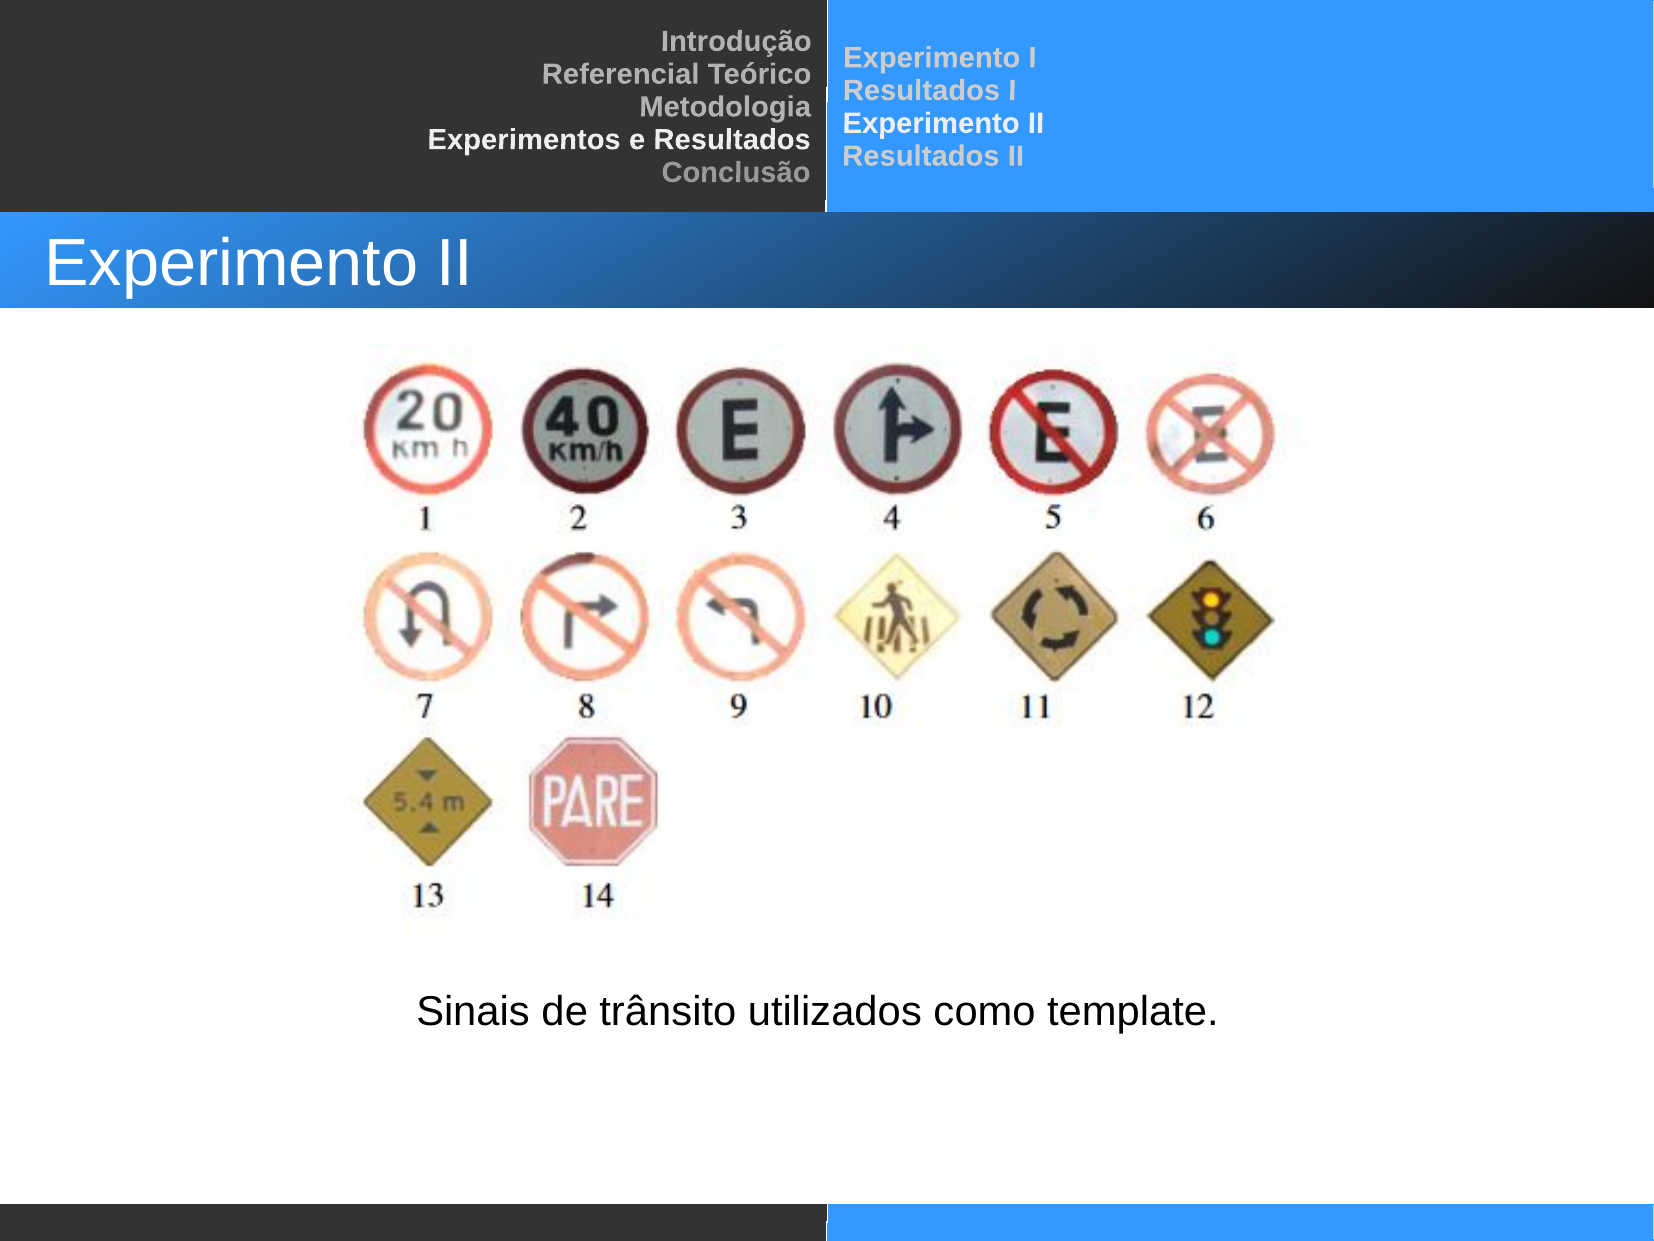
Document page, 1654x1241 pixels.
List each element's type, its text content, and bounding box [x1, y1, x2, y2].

text_box [0, 1204, 827, 1241]
text_box Experimento I Resultados I Experimento II Resultados II [827, 0, 1654, 212]
picture [332, 344, 1321, 934]
text_box Introdução Referencial Teórico Metodologia Experimentos e Resultados Conclusão [0, 0, 827, 212]
text_box Experimento II [0, 212, 1654, 308]
text_box [827, 1204, 1654, 1241]
text_box Sinais de trânsito utilizados como template. [401, 980, 1252, 1052]
